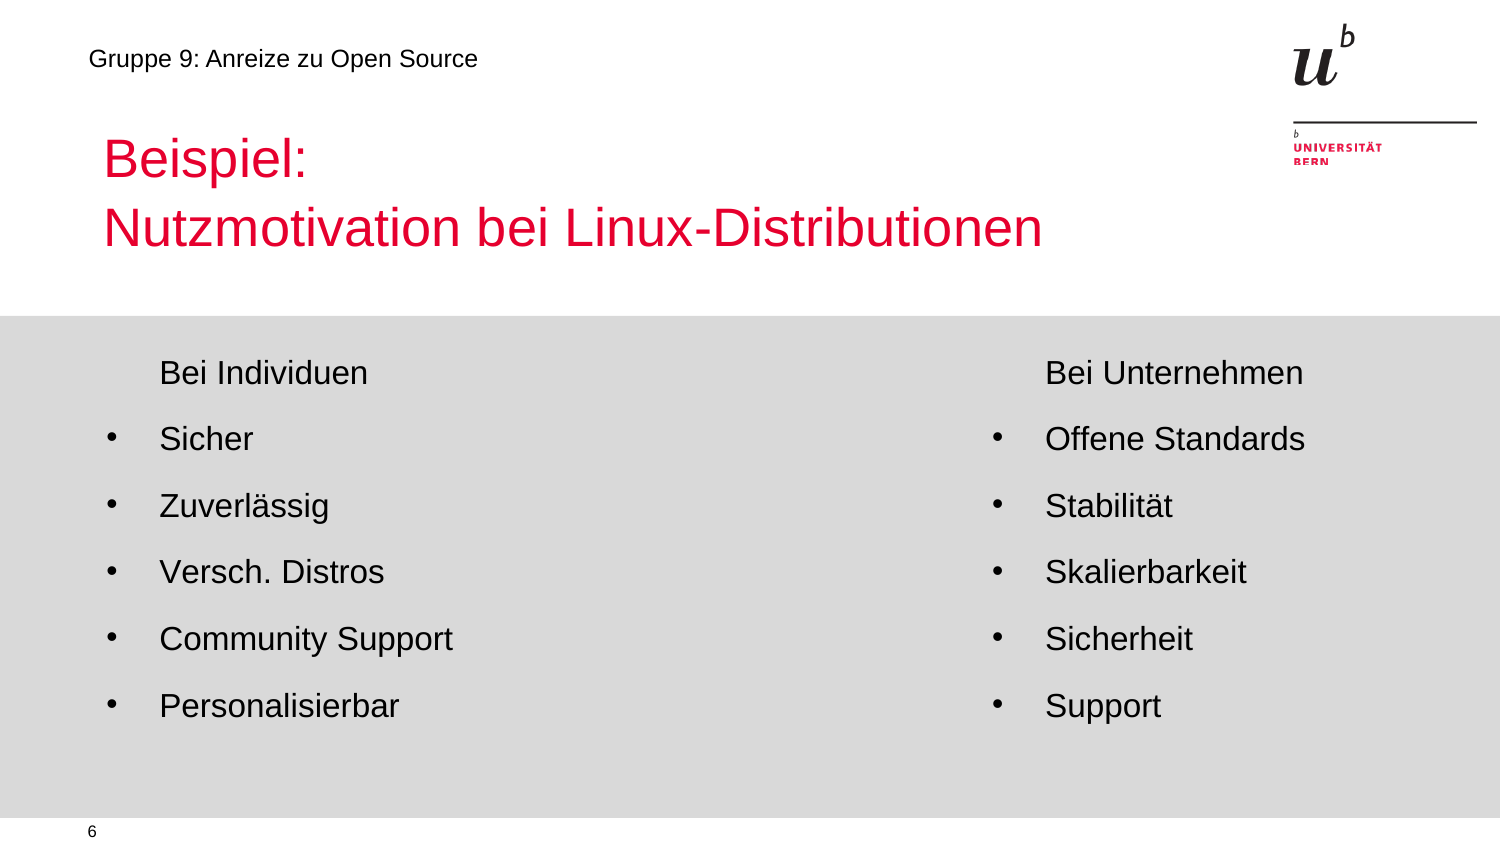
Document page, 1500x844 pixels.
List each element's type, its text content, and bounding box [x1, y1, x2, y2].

list Bei Unternehmen Offene Standards Stabilität Skalierbarkeit Sicherheit Support [974, 354, 1418, 739]
text_box Beispiel: Nutzmotivation bei Linux-Distributionen [88, 111, 1152, 296]
list Bei Individuen Sicher Zuverlässig Versch. Distros Community Support Personalisierbar [88, 354, 571, 739]
